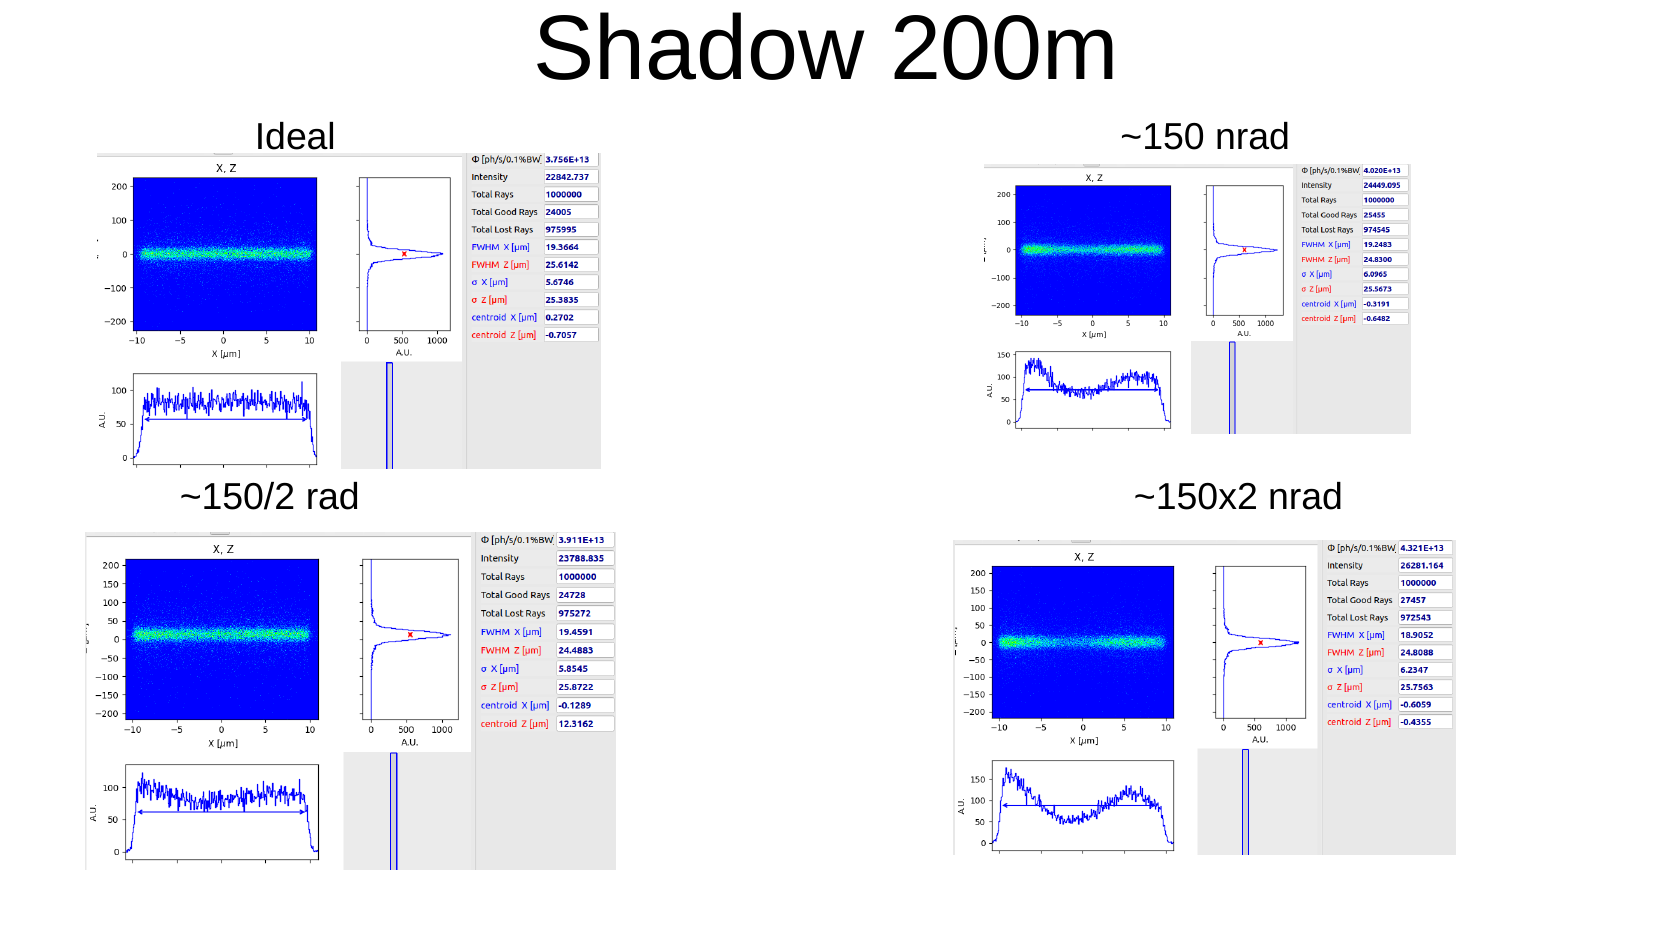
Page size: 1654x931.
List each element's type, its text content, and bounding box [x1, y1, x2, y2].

text_box Ideal ~150 nrad [240, 108, 1426, 166]
picture [984, 164, 1411, 434]
picture [97, 153, 601, 469]
picture [953, 540, 1456, 856]
text_box ~150/2 rad ~150x2 nrad [165, 468, 1441, 568]
title Shadow 200m [82, 0, 1571, 126]
picture [85, 532, 616, 871]
